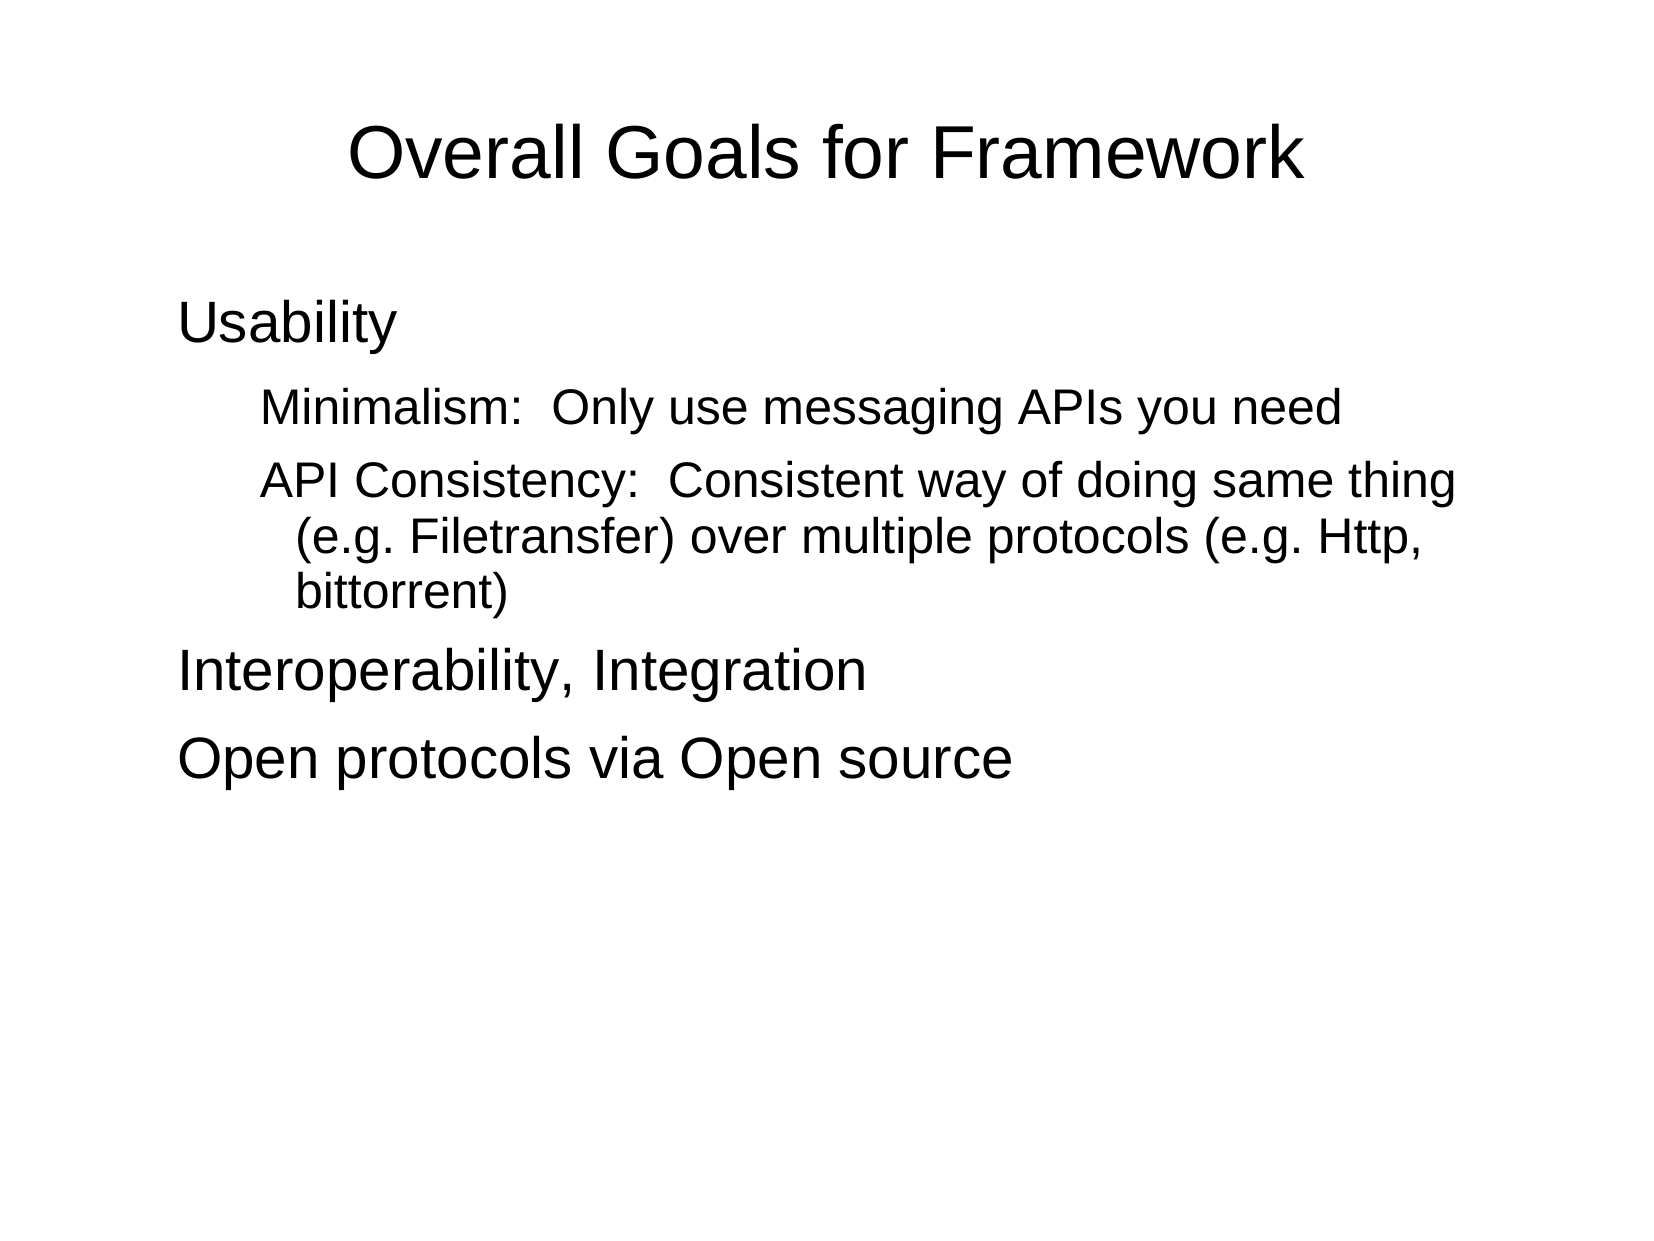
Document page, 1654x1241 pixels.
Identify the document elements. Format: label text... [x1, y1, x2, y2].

list Usability Minimalism: Only use messaging APIs you need API Consistency: Consistent way of doing same thing (e.g. Filetransfer) over multiple protocols (e.g. Http, bittorrent) Interoperability, Integration Open protocols via Open source [82, 290, 1571, 1094]
title Overall Goals for Framework [82, 56, 1571, 250]
